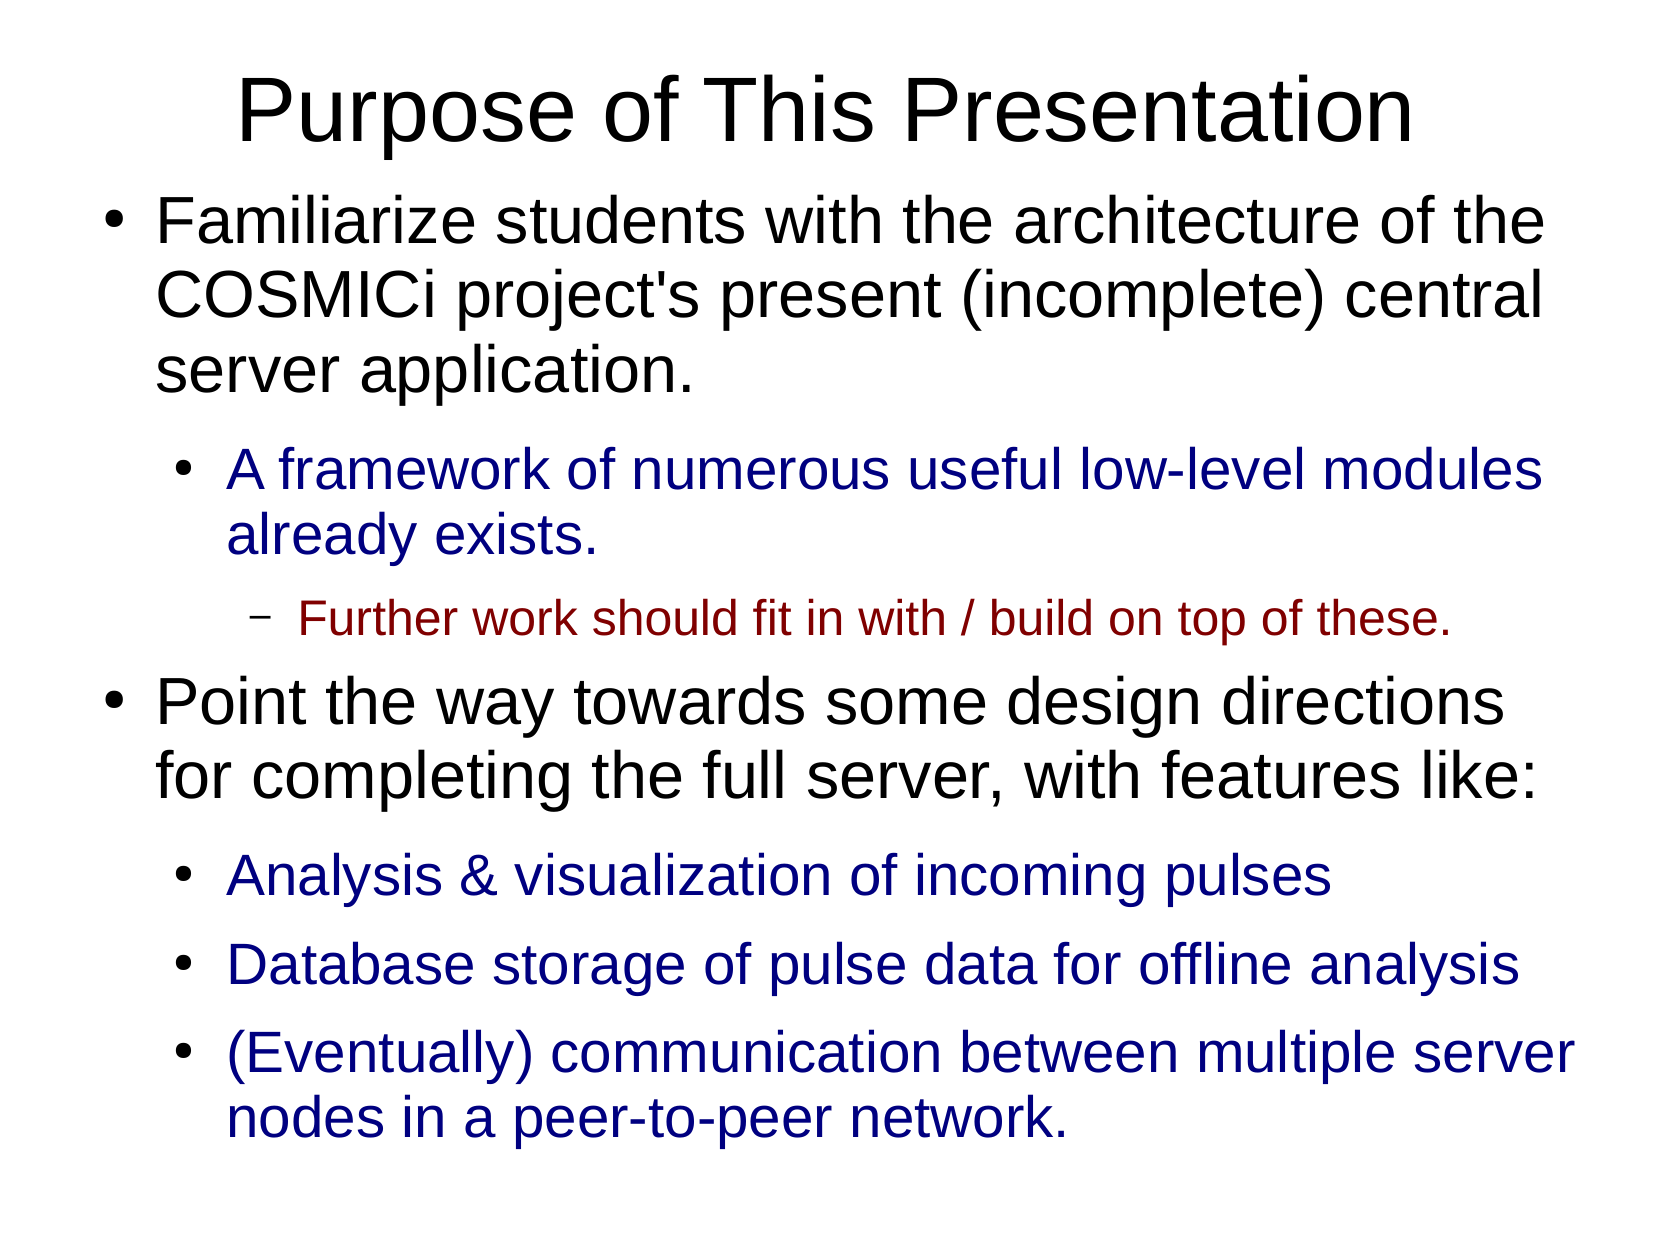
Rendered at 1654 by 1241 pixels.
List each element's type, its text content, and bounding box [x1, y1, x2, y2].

list Familiarize students with the architecture of the COSMICi project's present (incomplete) central server application. A framework of numerous useful low-level modules already exists. Further work should fit in with / build on top of these. Point the way towards some design directions for completing the full server, with features like: Analysis & visualization of incoming pulses Database storage of pulse data for offline analysis (Eventually) communication between multiple server nodes in a peer-to-peer network. [84, 182, 1592, 1200]
title Purpose of This Presentation [82, 49, 1571, 170]
